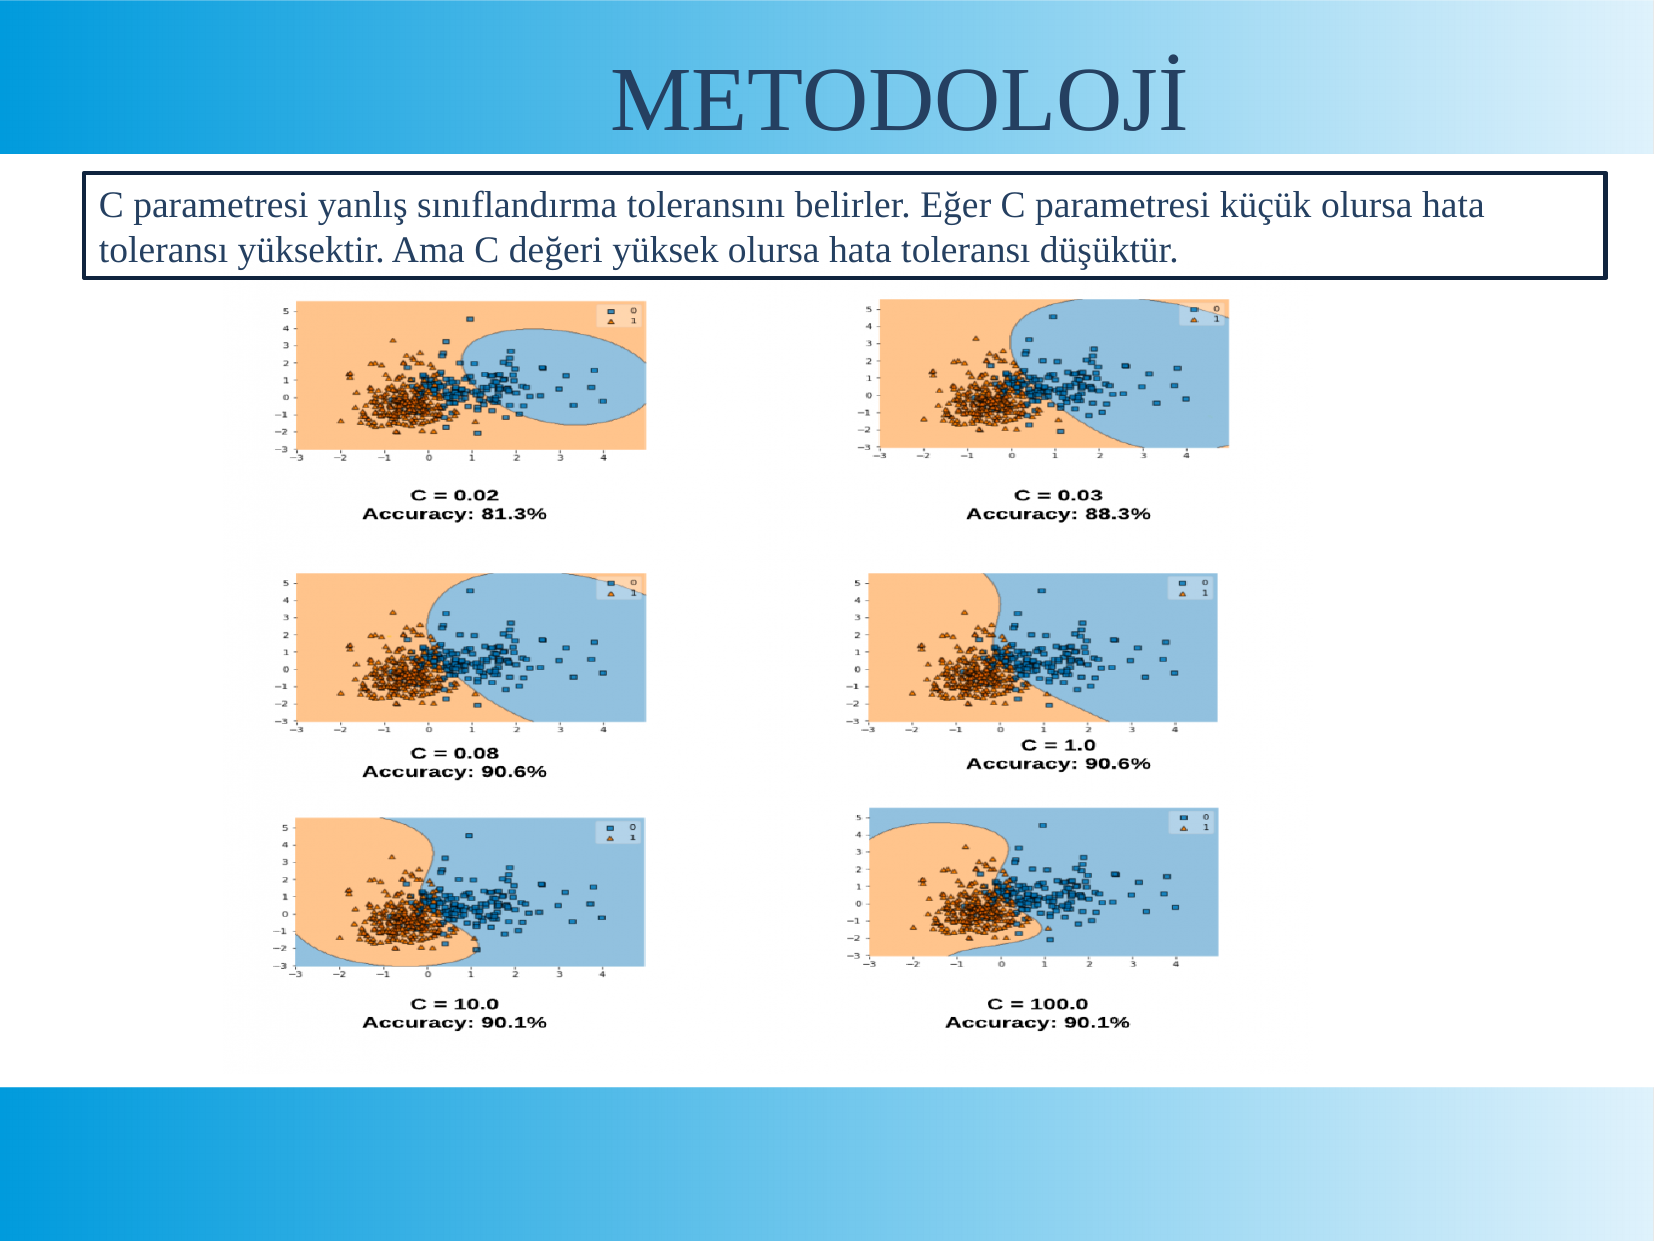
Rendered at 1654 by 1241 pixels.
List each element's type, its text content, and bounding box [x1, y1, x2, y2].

picture [223, 278, 1313, 1074]
title METODOLOJİ [0, 0, 1654, 188]
picture [0, 1086, 1654, 1241]
text_box C parametresi yanlış sınıflandırma toleransını belirler. Eğer C parametresi küçük olursa hata toleransı yüksektir. Ama C değeri yüksek olursa hata toleransı düşüktür. [84, 173, 1606, 278]
